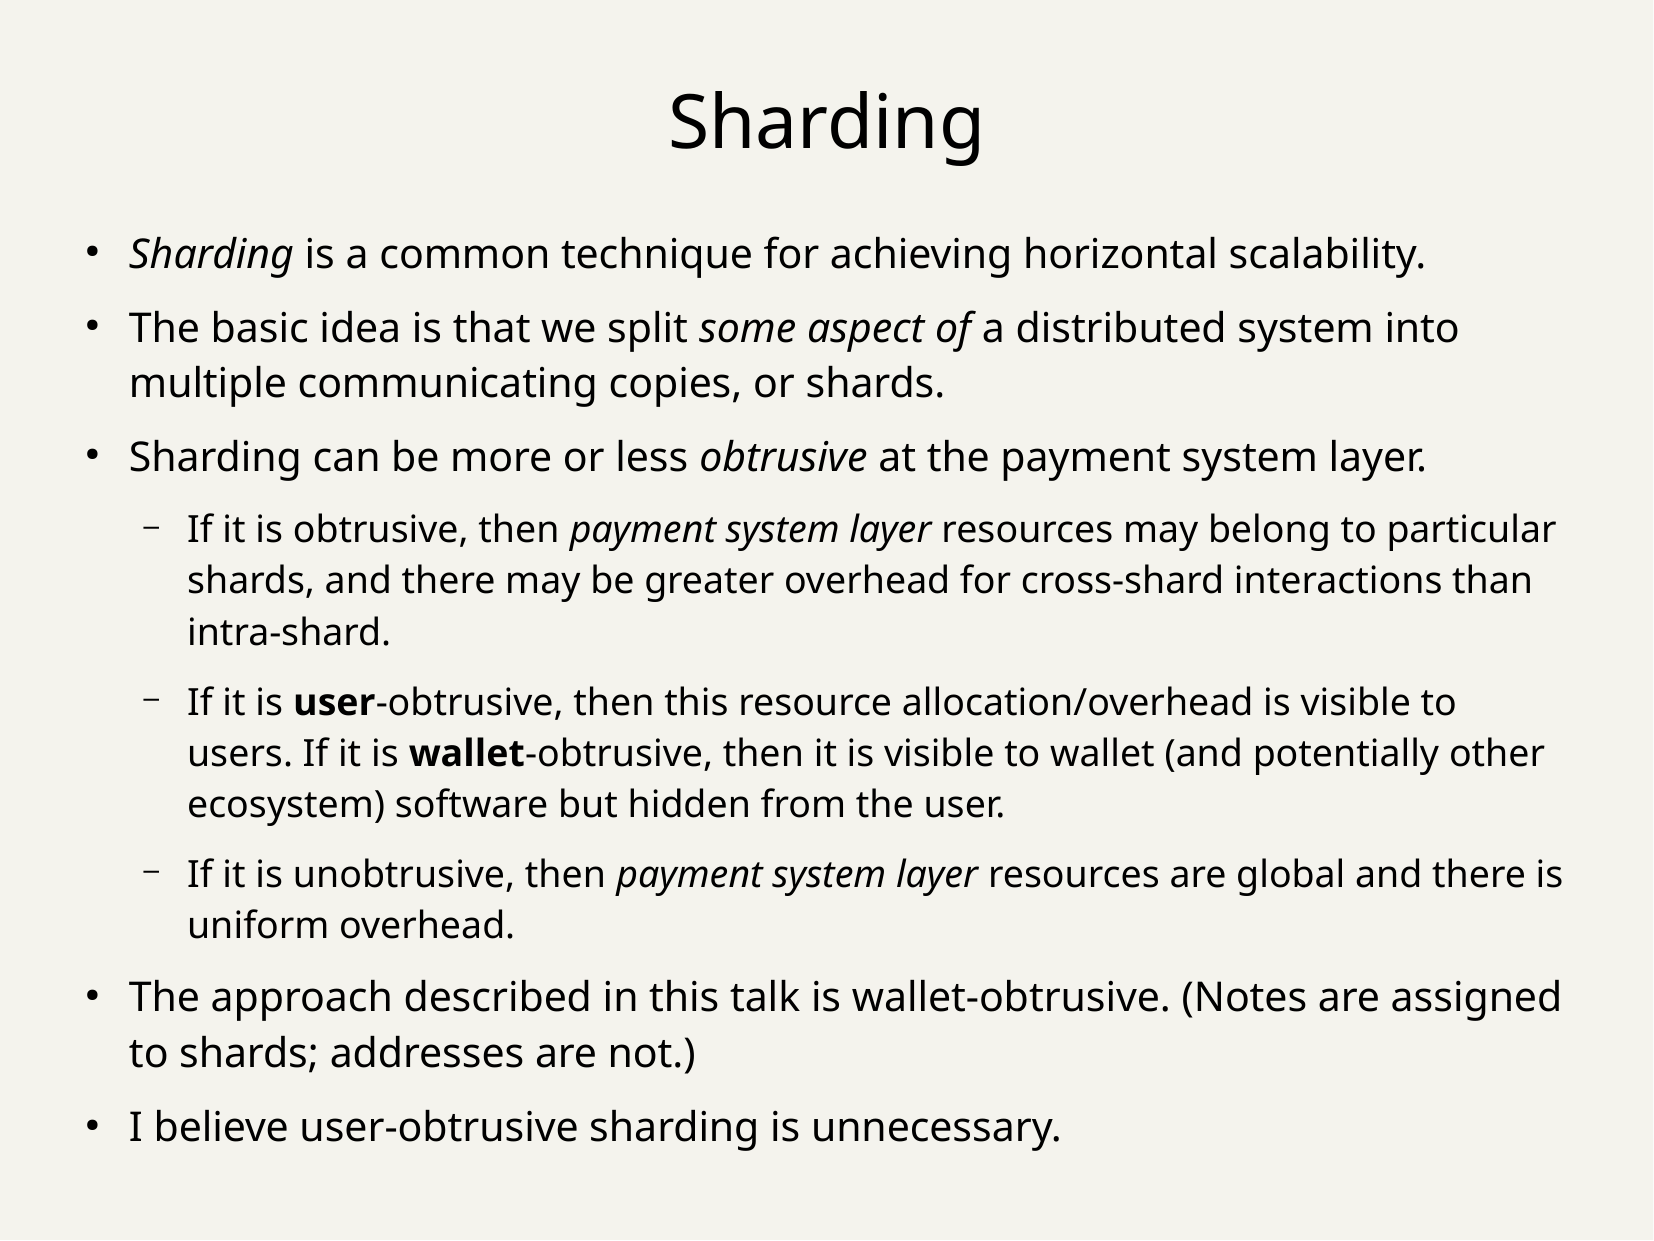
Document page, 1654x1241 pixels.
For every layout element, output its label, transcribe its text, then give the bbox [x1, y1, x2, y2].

list Sharding is a common technique for achieving horizontal scalability. The basic idea is that we split some aspect of a distributed system into multiple communicating copies, or shards. Sharding can be more or less obtrusive at the payment system layer. If it is obtrusive, then payment system layer resources may belong to particular shards, and there may be greater overhead for cross-shard interactions than intra-shard. If it is user-obtrusive, then this resource allocation/overhead is visible to users. If it is wallet-obtrusive, then it is visible to wallet (and potentially other ecosystem) software but hidden from the user. If it is unobtrusive, then payment system layer resources are global and there is uniform overhead. The approach described in this talk is wallet-obtrusive. (Notes are assigned to shards; addresses are not.) I believe user-obtrusive sharding is unnecessary. [70, 224, 1571, 1158]
title Sharding [82, 49, 1571, 189]
